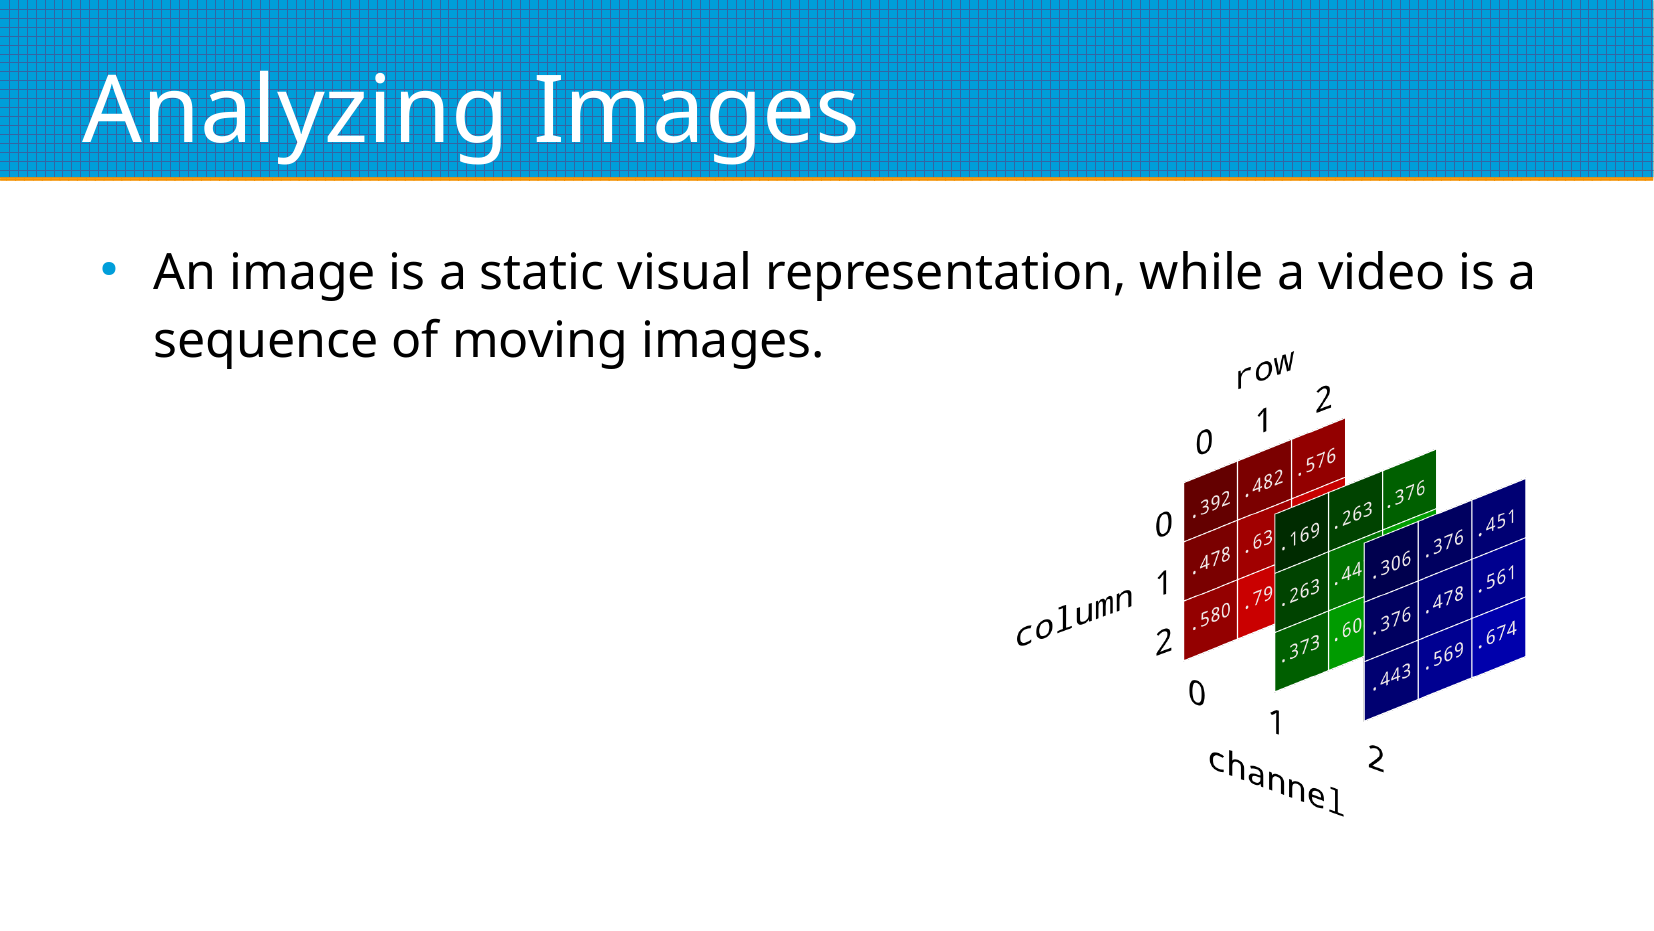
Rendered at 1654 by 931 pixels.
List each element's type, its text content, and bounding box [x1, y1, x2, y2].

picture [1017, 351, 1526, 839]
title Analyzing Images [82, 14, 1571, 171]
list An image is a static visual representation, while a video is a sequence of moving images. [82, 236, 1563, 811]
